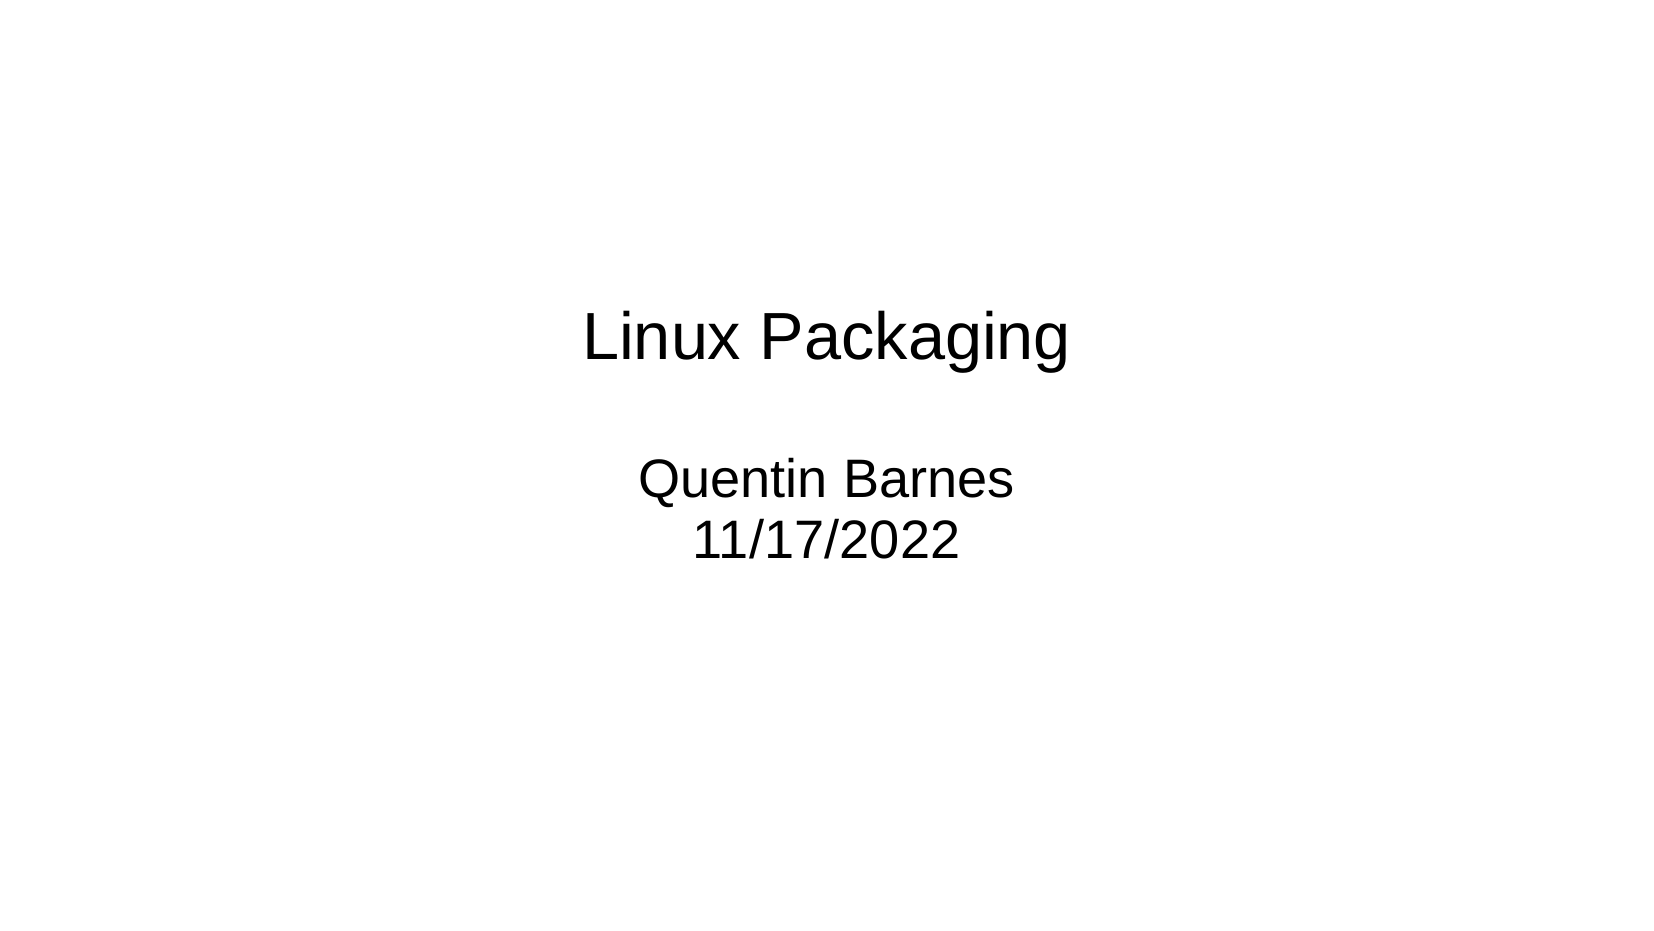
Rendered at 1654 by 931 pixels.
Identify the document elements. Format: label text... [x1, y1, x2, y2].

subtitle Linux Packaging Quentin Barnes 11/17/2022 [82, 37, 1571, 757]
